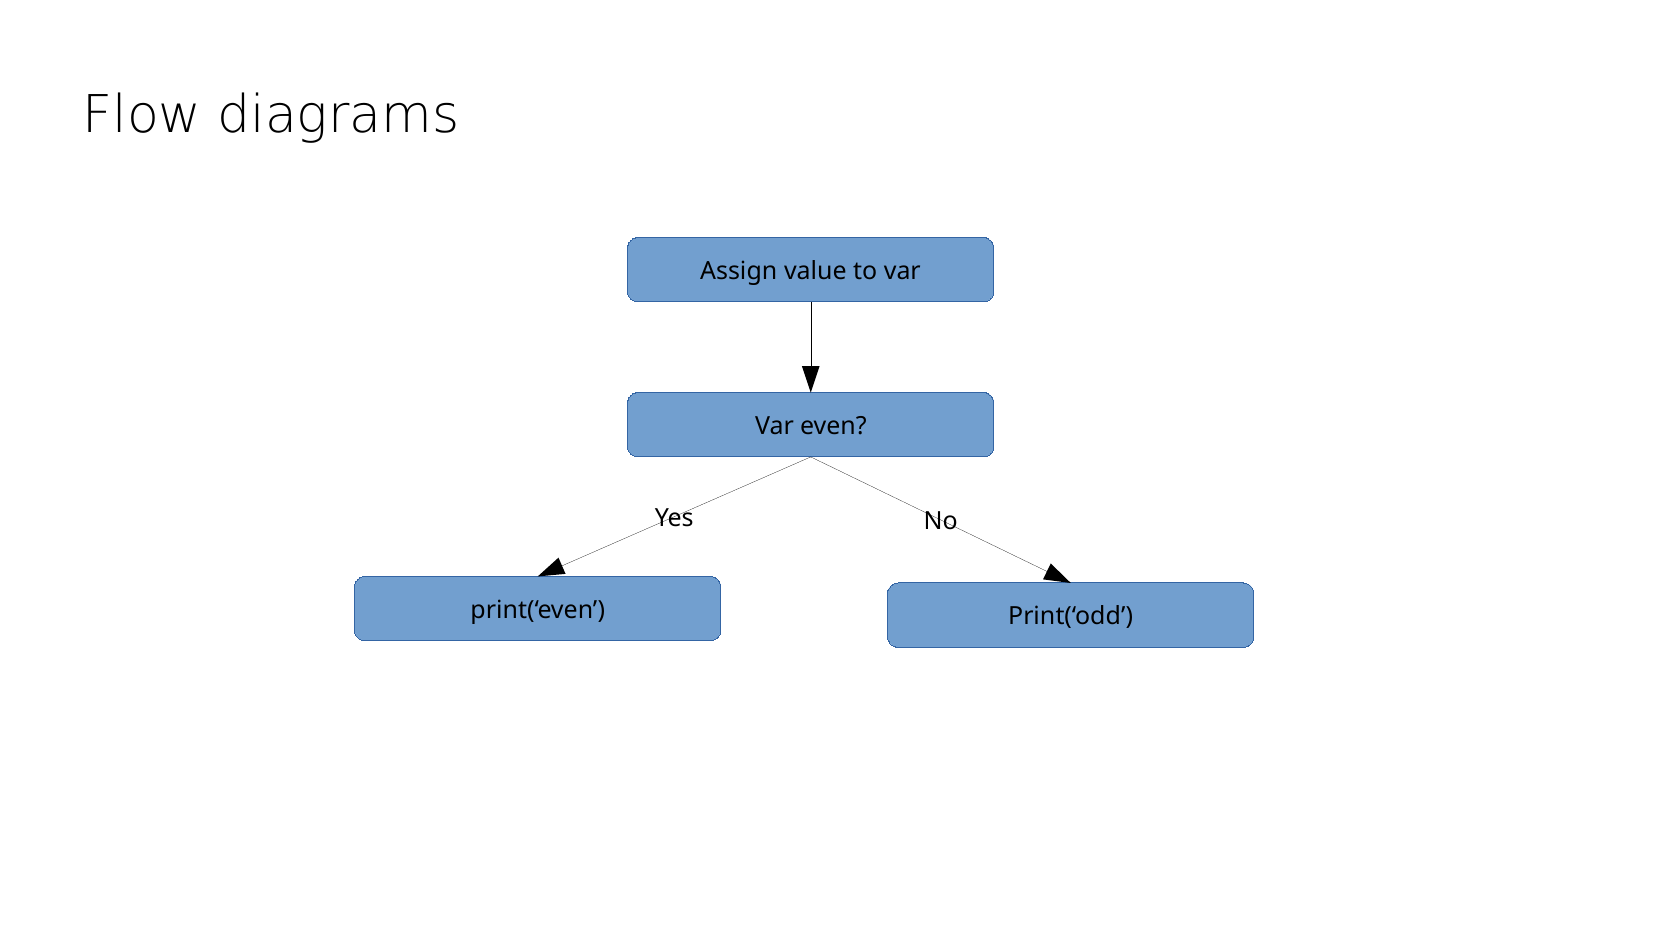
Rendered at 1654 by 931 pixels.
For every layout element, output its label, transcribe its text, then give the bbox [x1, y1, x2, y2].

title Flow diagrams [82, 37, 1571, 193]
text_box Print(‘odd’) [887, 582, 1254, 648]
text_box Var even? [627, 392, 994, 457]
text_box print(‘even’) [354, 576, 721, 641]
text_box Assign value to var [627, 237, 994, 302]
